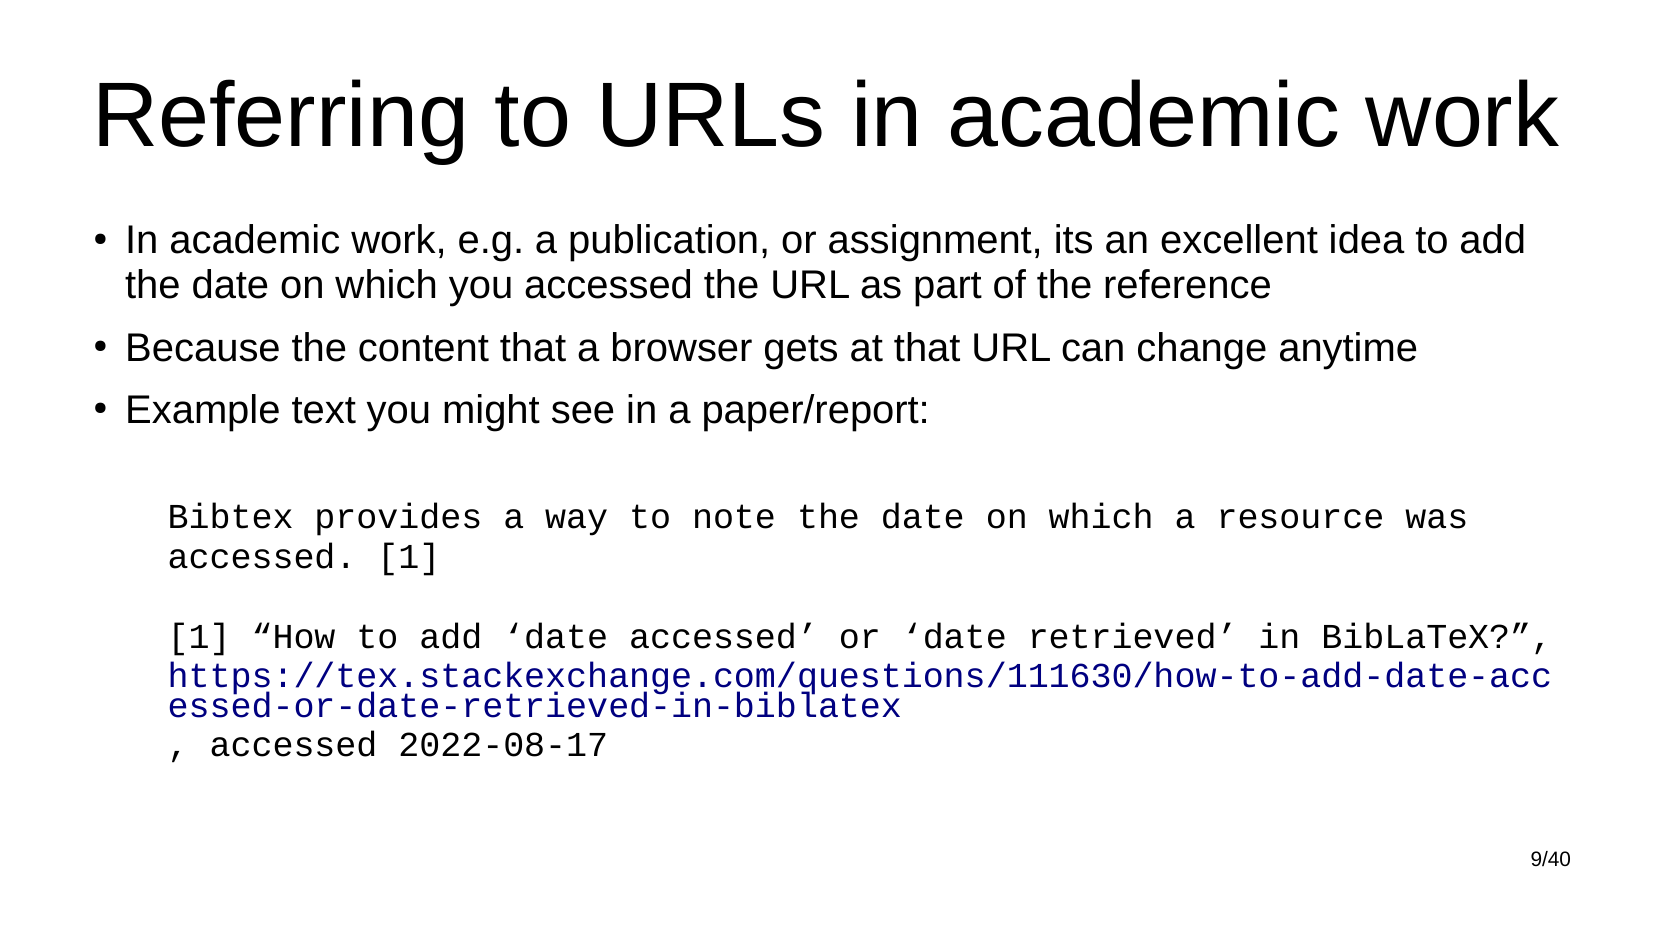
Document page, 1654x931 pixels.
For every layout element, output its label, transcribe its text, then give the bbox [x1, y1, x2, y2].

list In academic work, e.g. a publication, or assignment, its an excellent idea to add the date on which you accessed the URL as part of the reference Because the content that a browser gets at that URL can change anytime Example text you might see in a paper/report: Bibtex provides a way to note the date on which a resource was accessed. [1] [1] “How to add ‘date accessed’ or ‘date retrieved’ in BibLaTeX?”,https://tex.stackexchange.com/questions/111630/how-to-add-date-accessed-or-date-retrieved-in-biblatex, accessed 2022-08-17 [82, 217, 1571, 758]
title Referring to URLs in academic work [82, 37, 1571, 193]
